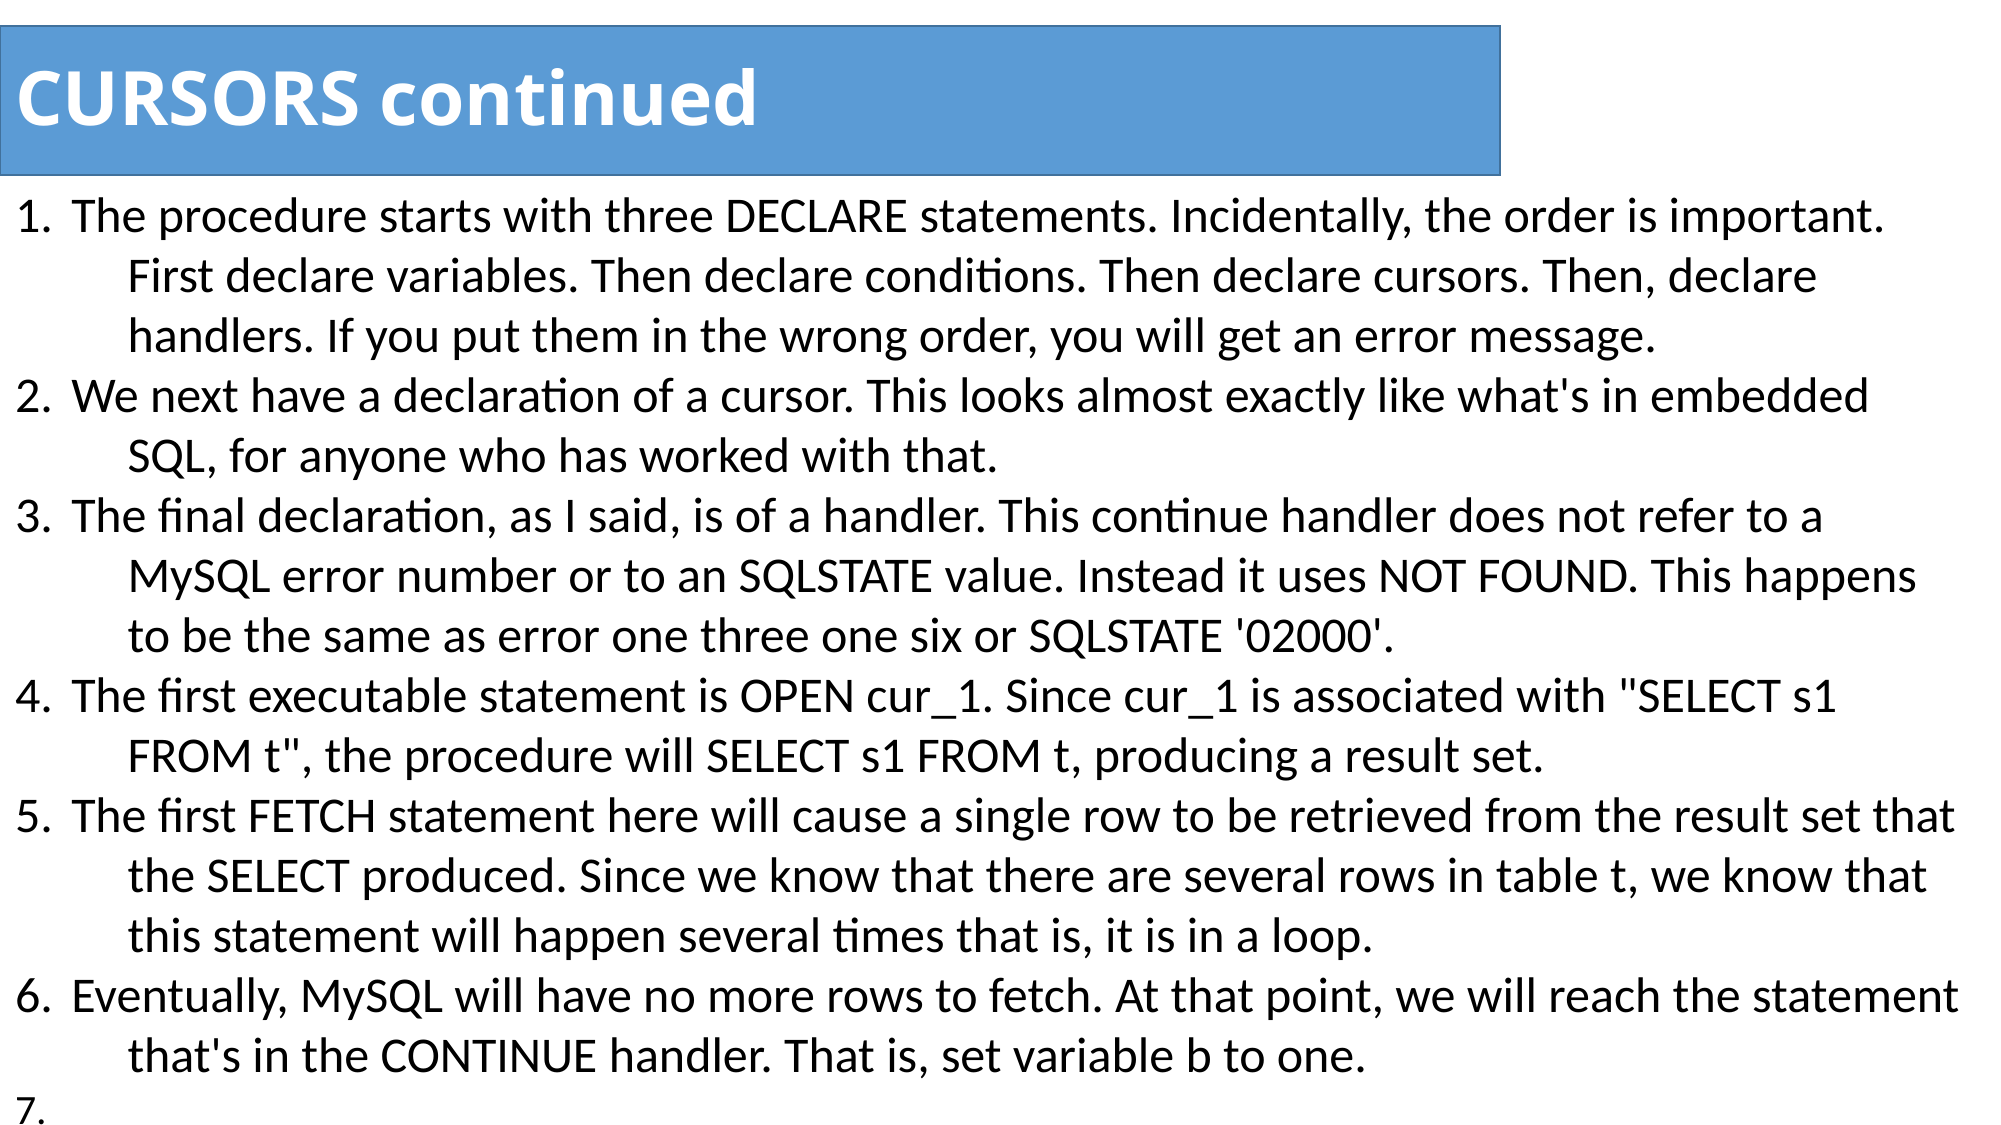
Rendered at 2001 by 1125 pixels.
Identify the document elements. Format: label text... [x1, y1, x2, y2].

title CURSORS continued [0, 26, 1501, 175]
text_box The procedure starts with three DECLARE statements. Incidentally, the order is important. First declare variables. Then declare conditions. Then declare cursors. Then, declare handlers. If you put them in the wrong order, you will get an error message. We next have a declaration of a cursor. This looks almost exactly like what's in embedded SQL, for anyone who has worked with that. The final declaration, as I said, is of a handler. This continue handler does not refer to a MySQL error number or to an SQLSTATE value. Instead it uses NOT FOUND. This happens to be the same as error one three one six or SQLSTATE '02000'. The first executable statement is OPEN cur_1. Since cur_1 is associated with "SELECT s1 FROM t", the procedure will SELECT s1 FROM t, producing a result set. The first FETCH statement here will cause a single row to be retrieved from the result set that the SELECT produced. Since we know that there are several rows in table t, we know that this statement will happen several times that is, it is in a loop. Eventually, MySQL will have no more rows to fetch. At that point, we will reach the statement that's in the CONTINUE handler. That is, set variable b to one. [0, 175, 1985, 1125]
